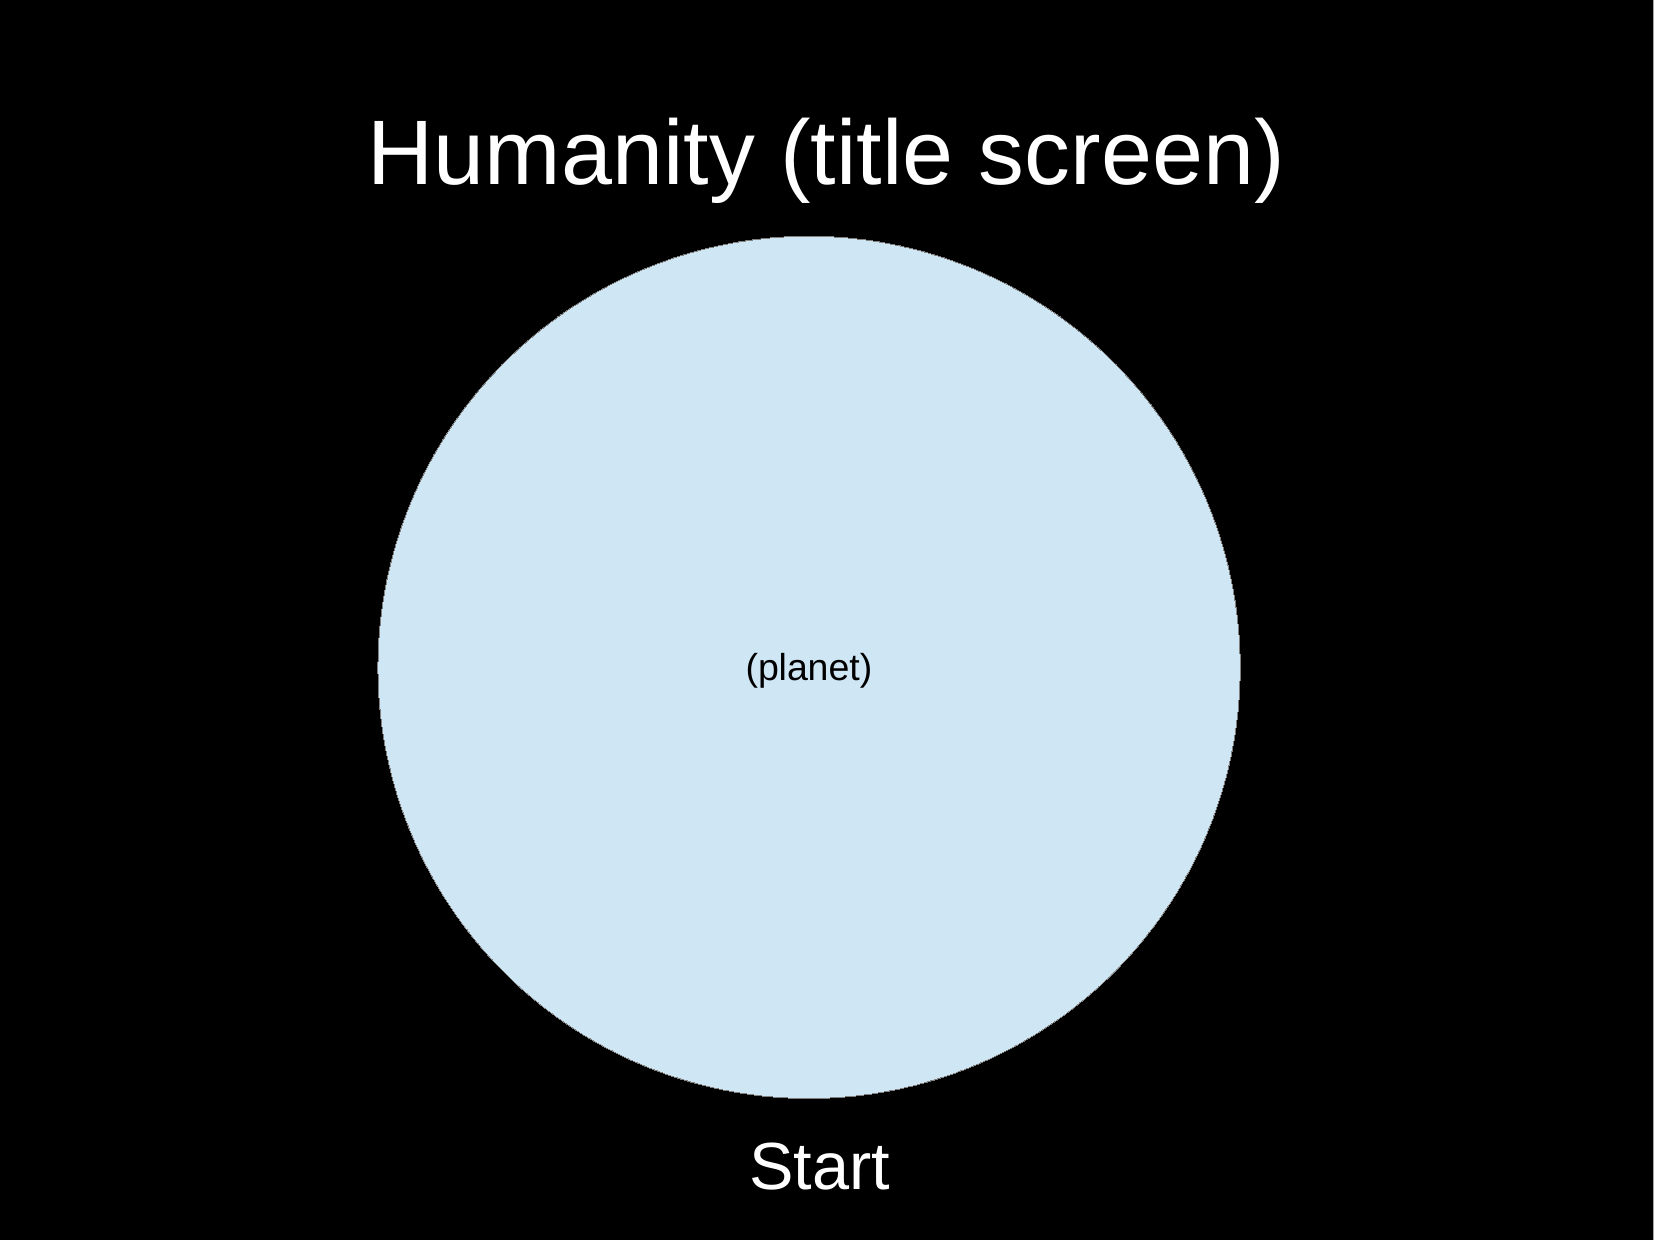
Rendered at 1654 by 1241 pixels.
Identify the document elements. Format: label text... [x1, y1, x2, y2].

subtitle Start [92, 1122, 1548, 1211]
title Humanity (title screen) [82, 49, 1571, 257]
text_box (planet) [377, 236, 1241, 1099]
